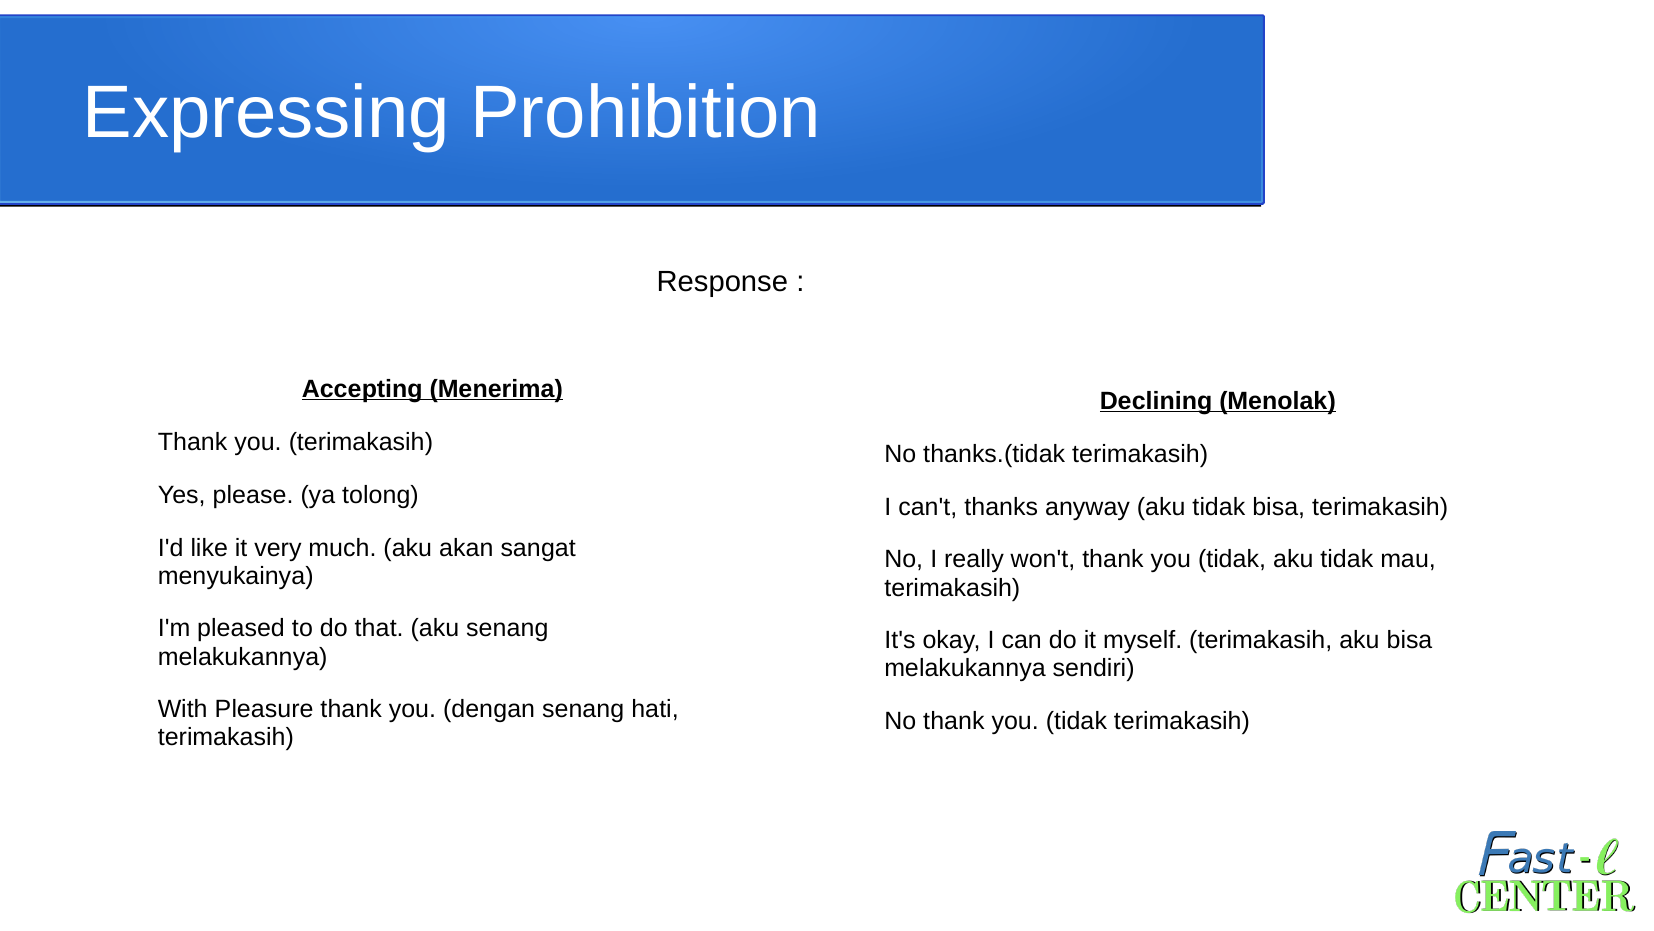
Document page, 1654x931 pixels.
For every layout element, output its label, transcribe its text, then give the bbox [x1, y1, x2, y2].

text_box Response : [641, 257, 873, 396]
text_box Accepting (Menerima) Thank you. (terimakasih) Yes, please. (ya tolong) I'd like it very much. (aku akan sangat menyukainya) I'm pleased to do that. (aku senang melakukannya) With Pleasure thank you. (dengan senang hati, terimakasih) [143, 367, 723, 812]
title Expressing Prohibition [82, 35, 1235, 189]
picture [1455, 831, 1636, 916]
text_box Declining (Menolak) No thanks.(tidak terimakasih) I can't, thanks anyway (aku tidak bisa, terimakasih) No, I really won't, thank you (tidak, aku tidak mau, terimakasih) It's okay, I can do it myself. (terimakasih, aku bisa melakukannya sendiri) No thank you. (tidak terimakasih) [869, 379, 1567, 796]
